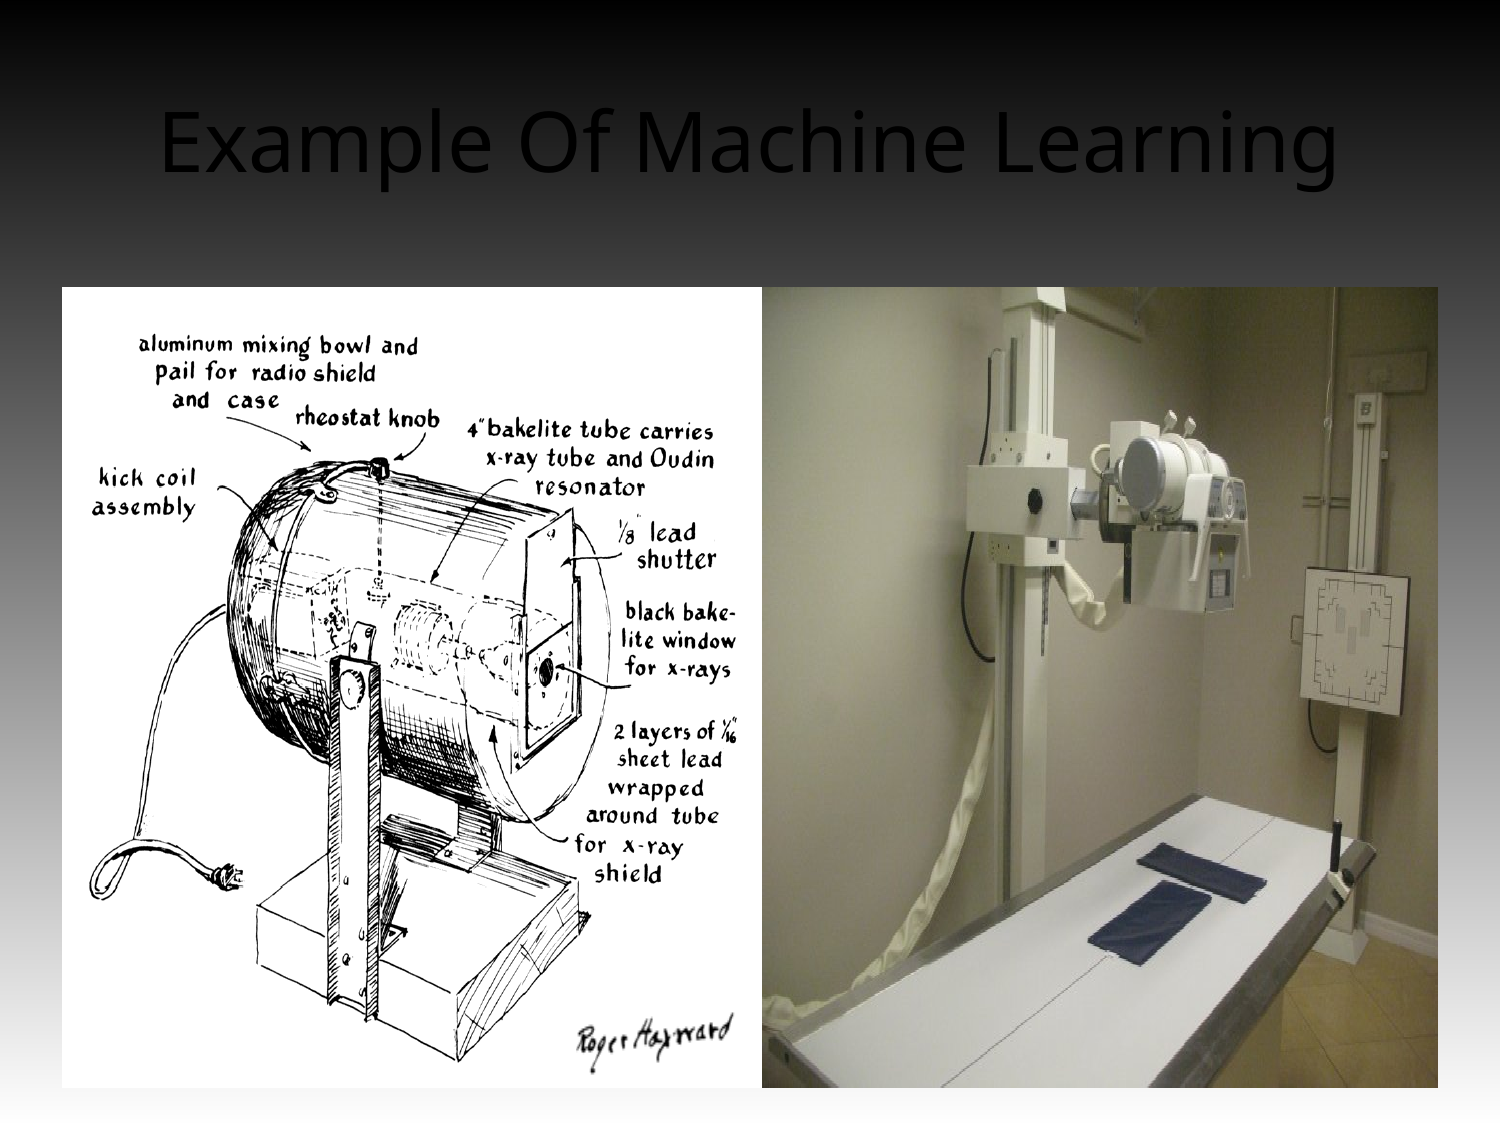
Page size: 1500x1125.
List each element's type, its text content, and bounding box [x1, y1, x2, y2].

title Example Of Machine Learning [75, 45, 1425, 233]
picture [62, 287, 1438, 1088]
